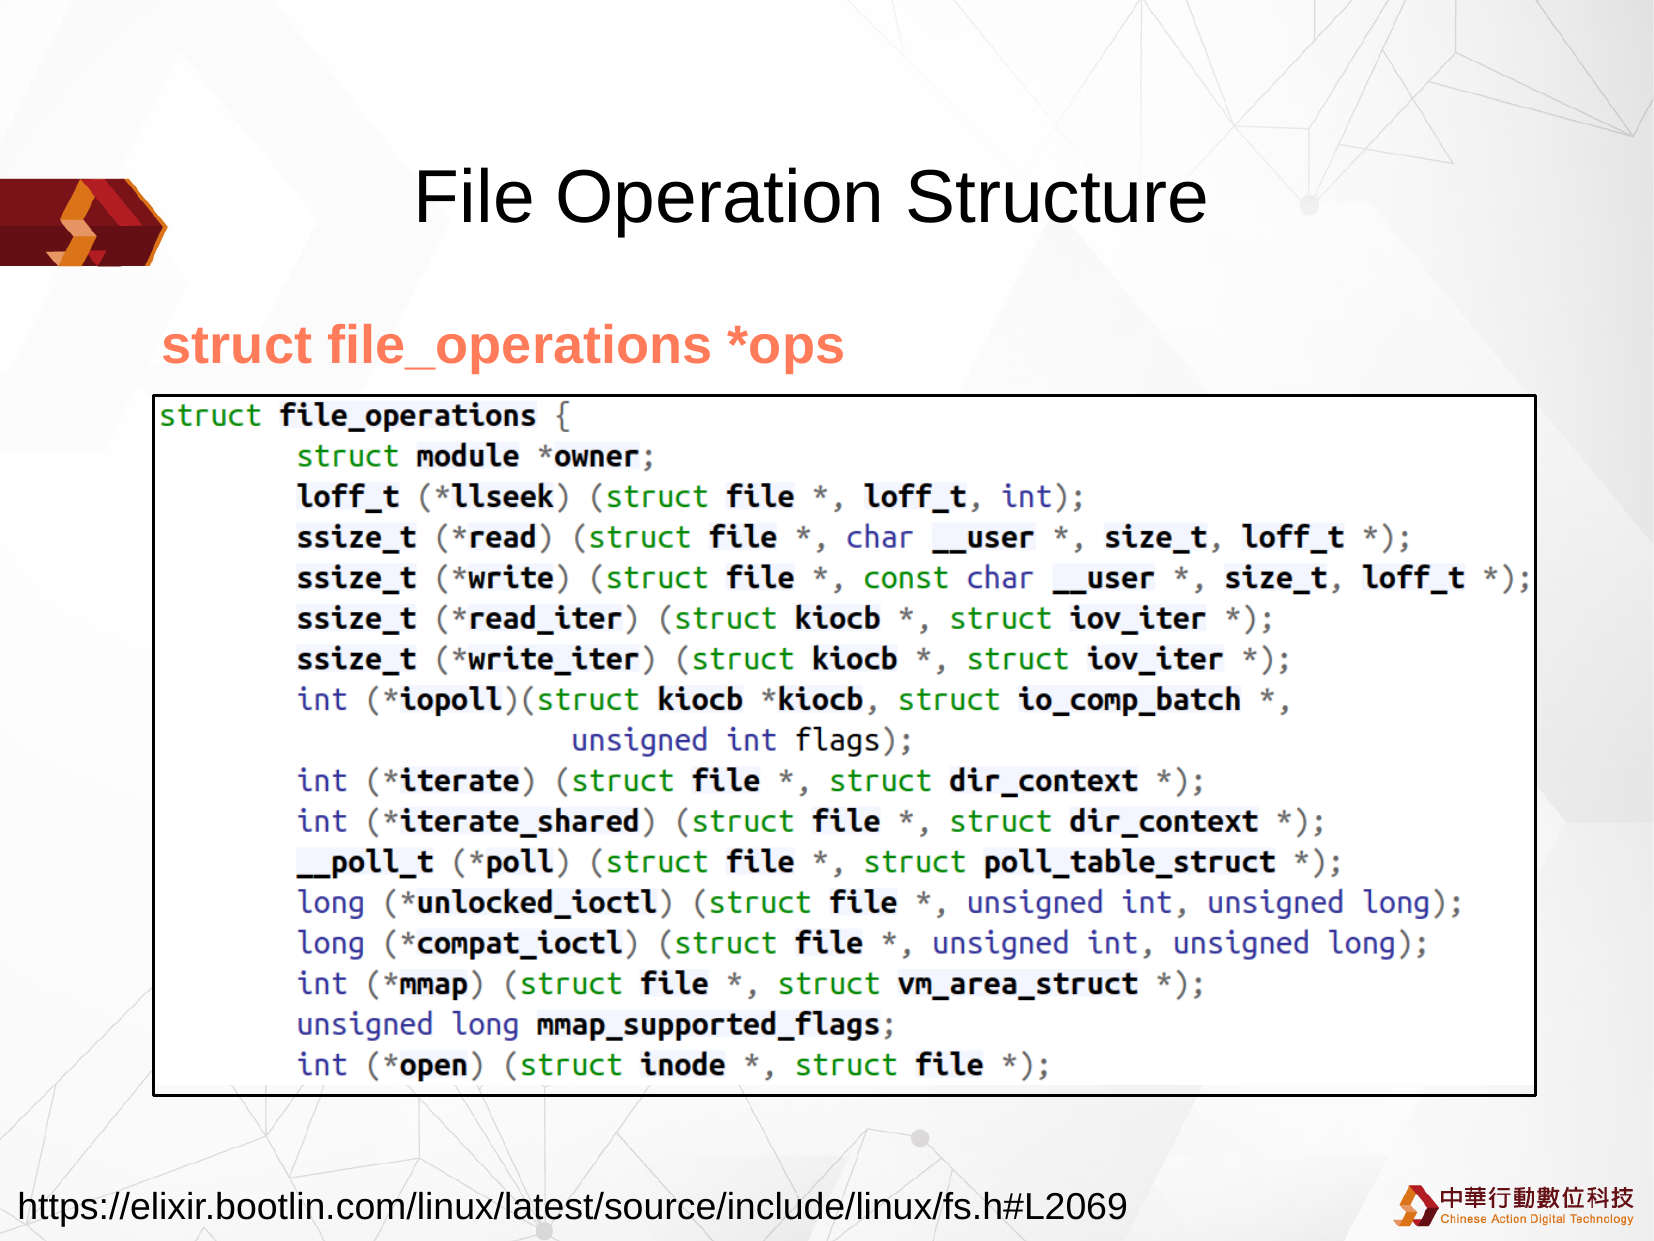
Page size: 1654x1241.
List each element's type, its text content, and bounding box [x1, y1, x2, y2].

text_box https://elixir.bootlin.com/linux/latest/source/include/linux/fs.h#L2069 [2, 1178, 1144, 1236]
text_box struct file_operations *ops [146, 306, 862, 383]
title File Operation Structure [118, 112, 1506, 281]
picture [0, 0, 1654, 1241]
